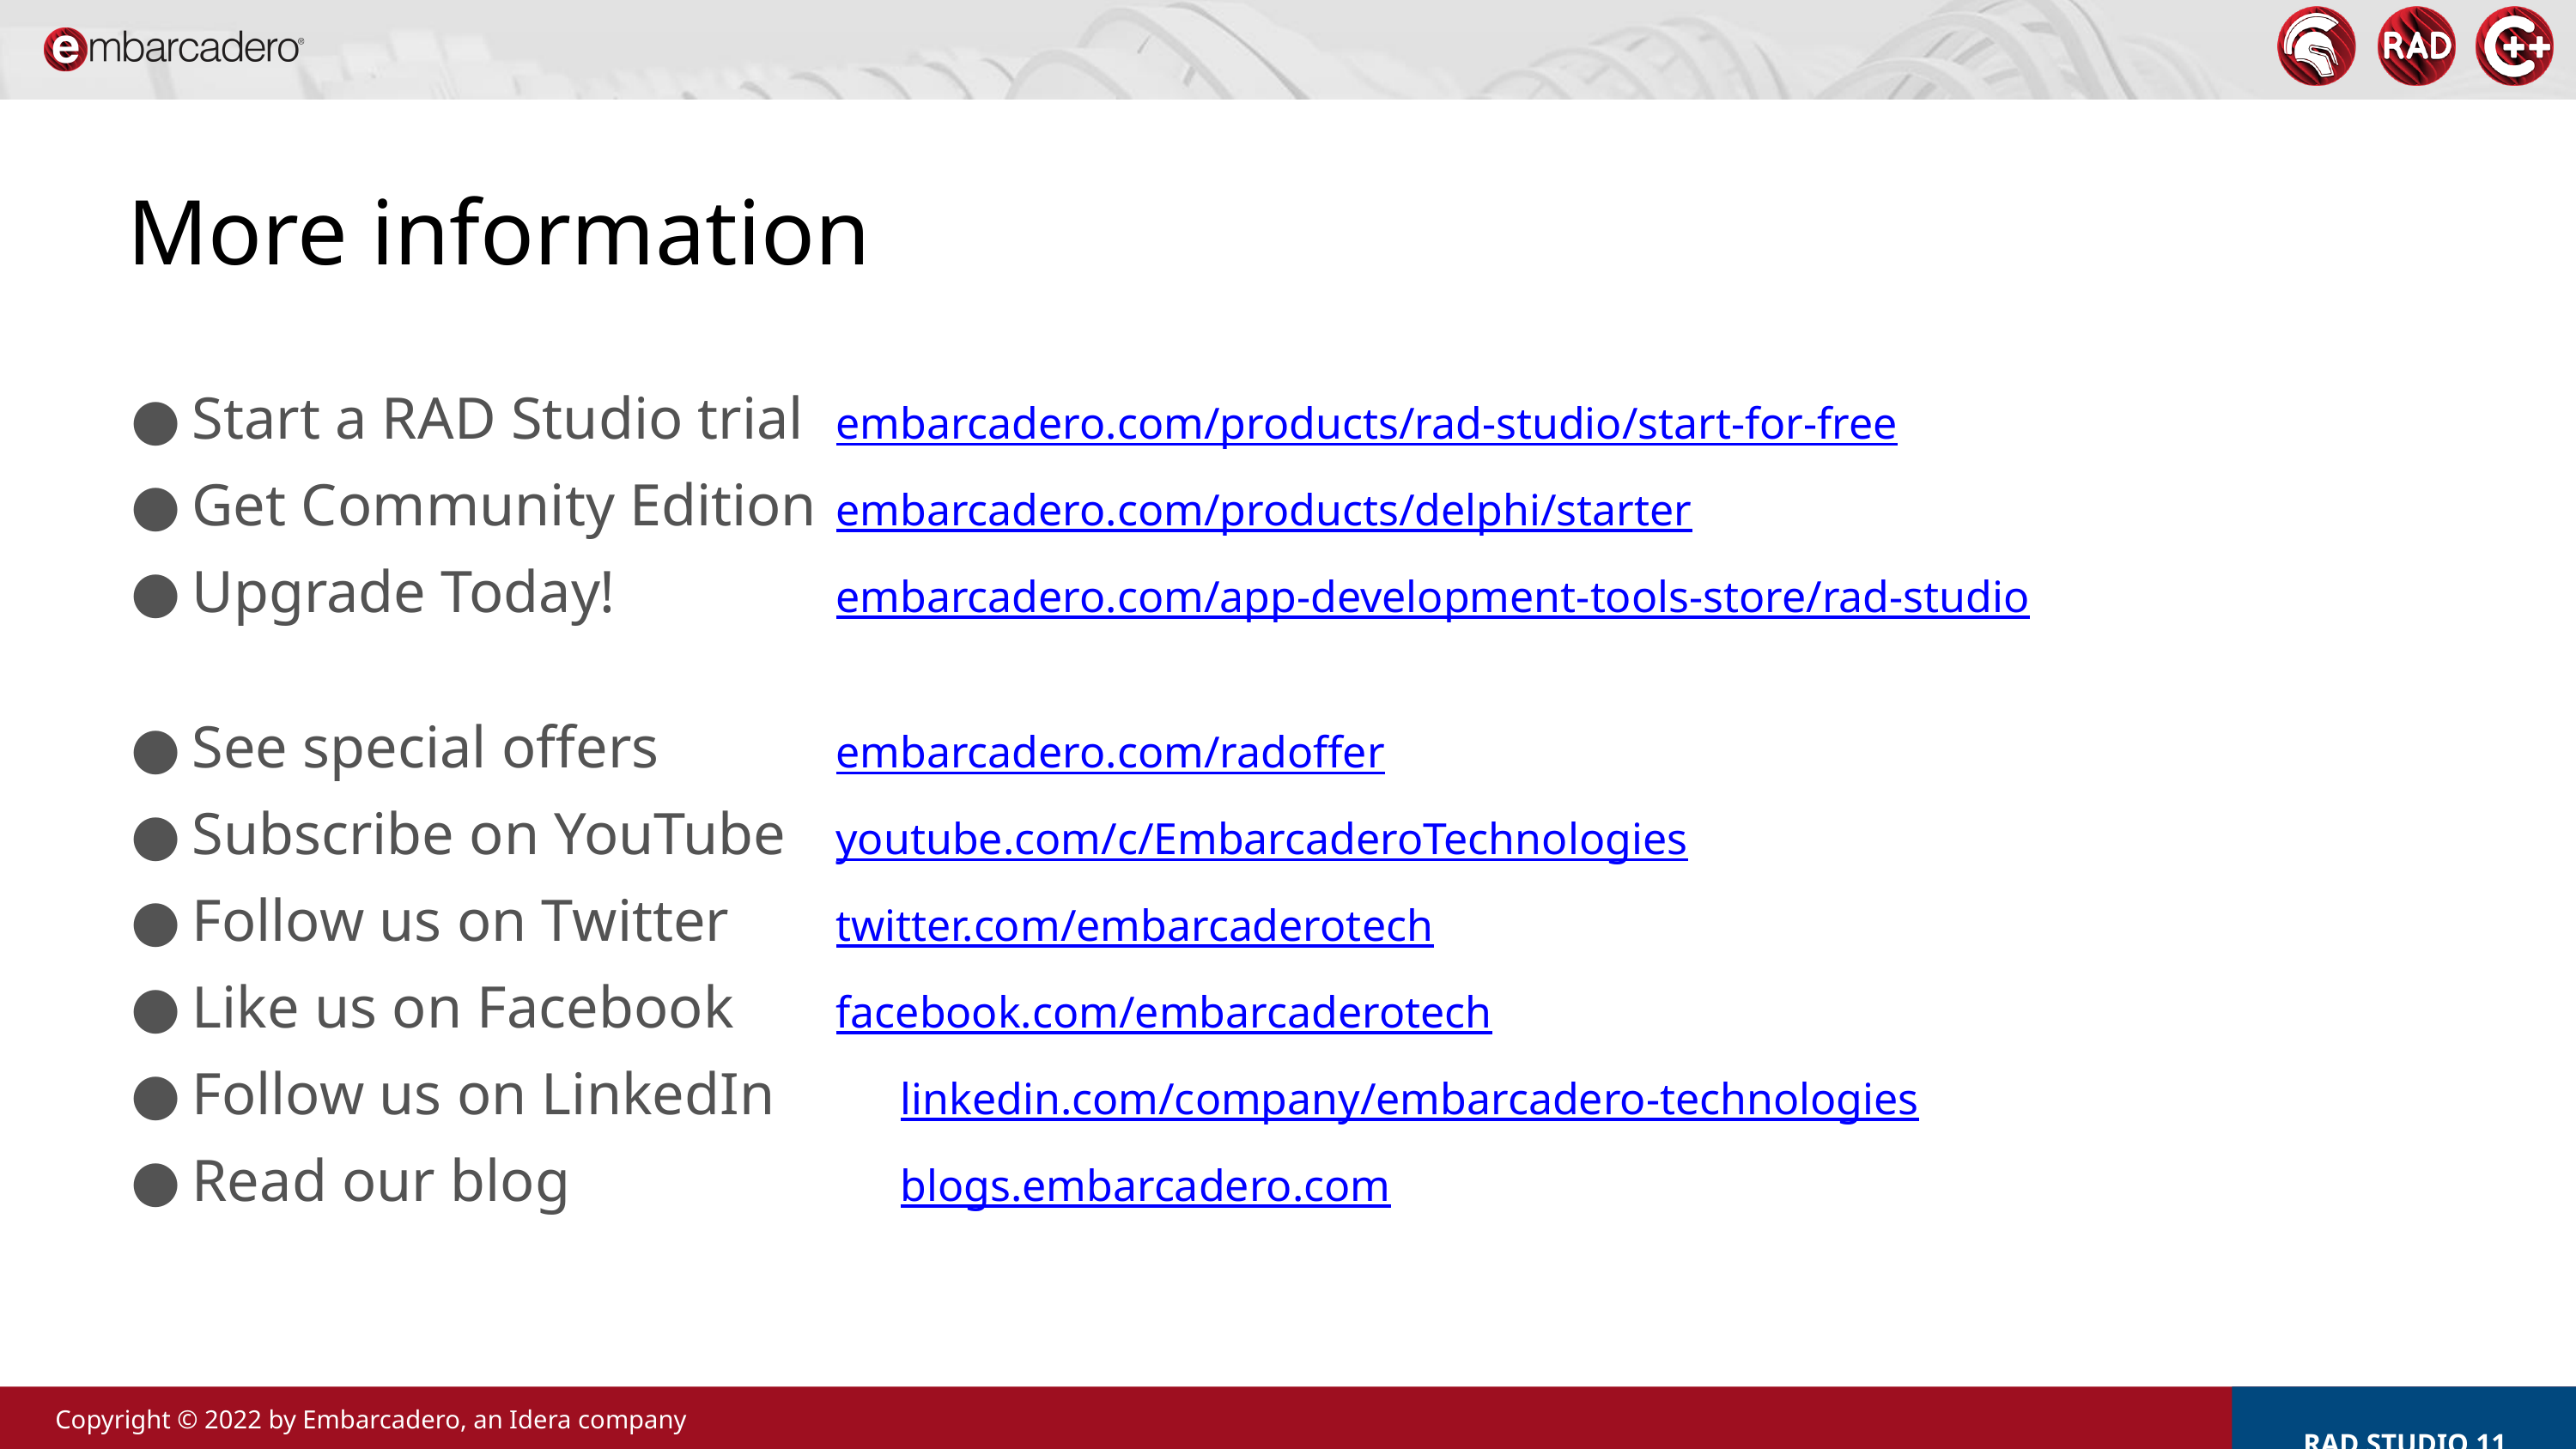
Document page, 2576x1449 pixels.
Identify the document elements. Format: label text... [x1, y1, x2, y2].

list Start a RAD Studio trial embarcadero.com/products/rad-studio/start-for-free Get Community Edition embarcadero.com/products/delphi/starter Upgrade Today! embarcadero.com/app-development-tools-store/rad-studio See special offers embarcadero.com/radoffer Subscribe on YouTube youtube.com/c/EmbarcaderoTechnologies Follow us on Twitter twitter.com/embarcaderotech Like us on Facebook facebook.com/embarcaderotech Follow us on LinkedIn linkedin.com/company/embarcadero-technologies Read our blog blogs.embarcadero.com [101, 356, 2506, 1380]
title More information [101, 114, 2506, 343]
picture [0, 0, 2576, 100]
